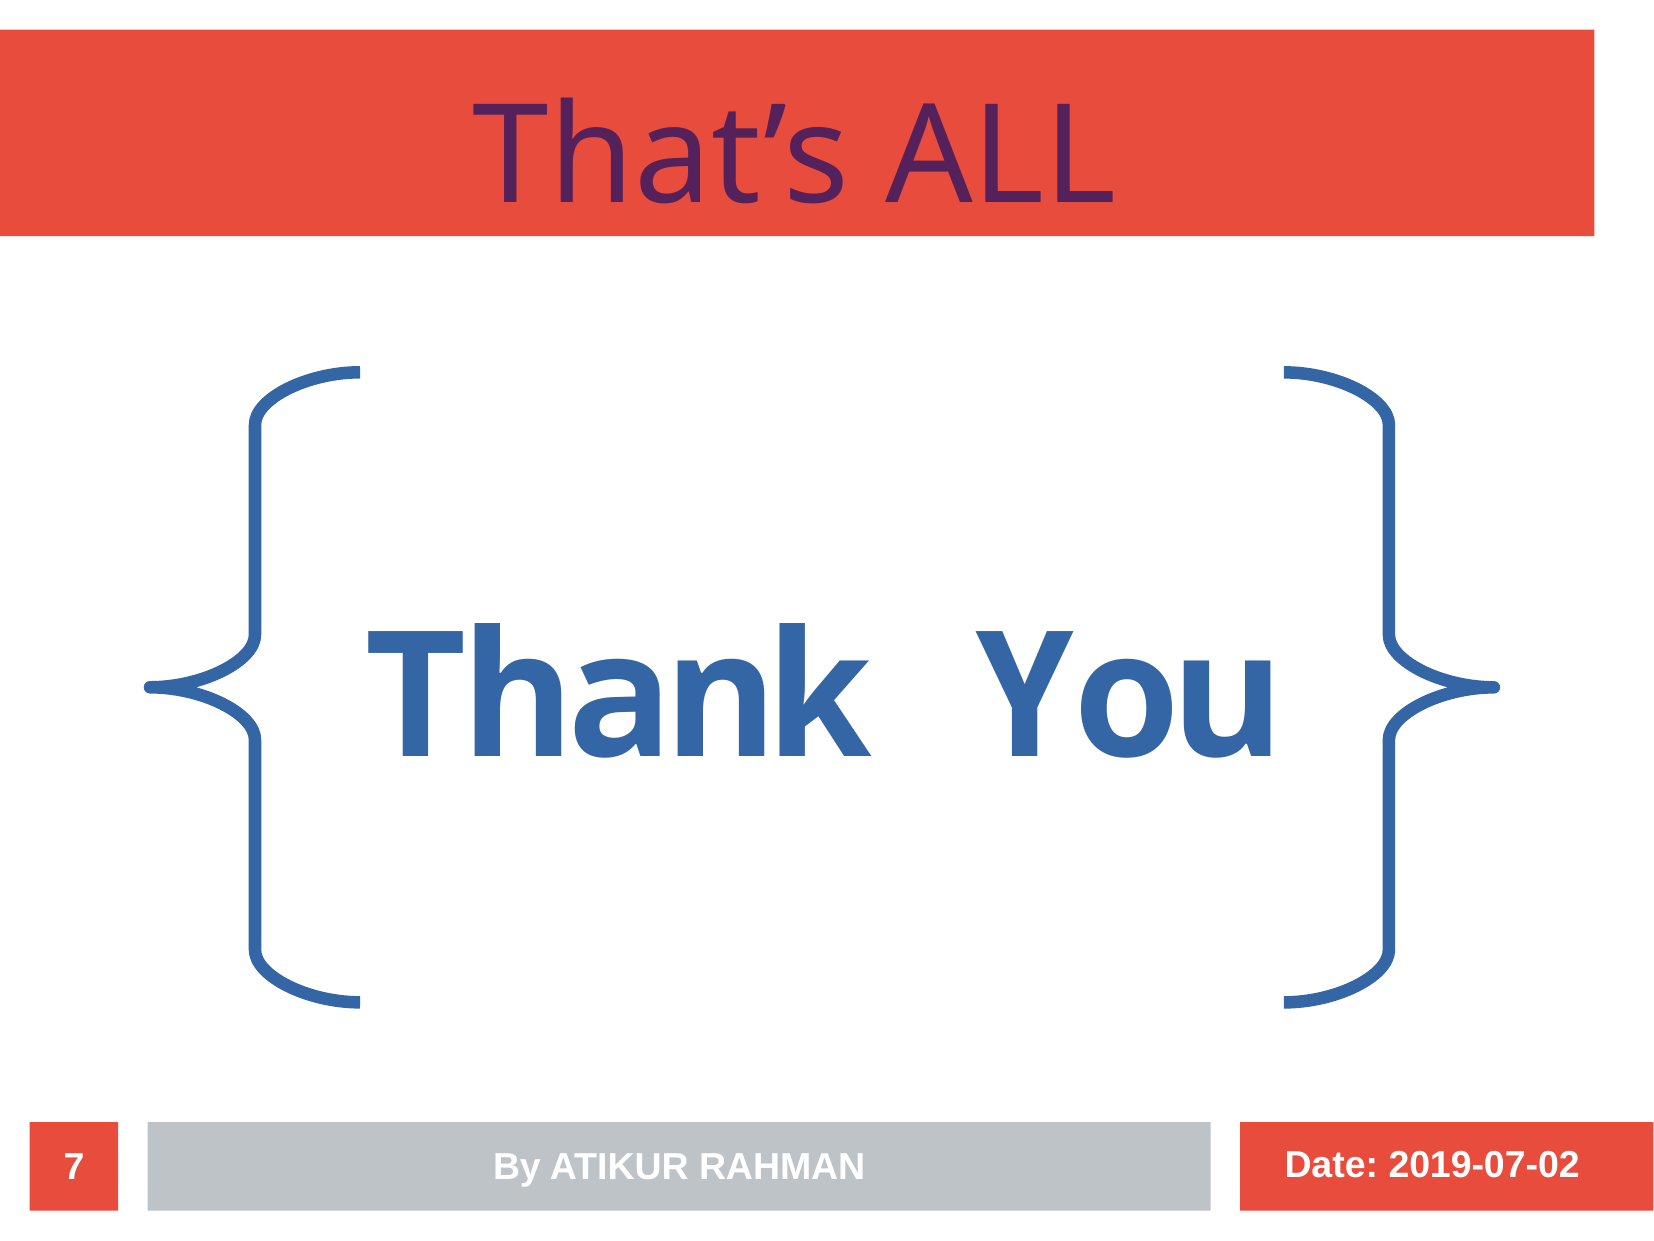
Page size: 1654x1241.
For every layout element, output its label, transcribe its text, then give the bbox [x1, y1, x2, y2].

text_box Thank You [327, 562, 1318, 787]
text_box That’s ALL [15, 48, 1576, 219]
